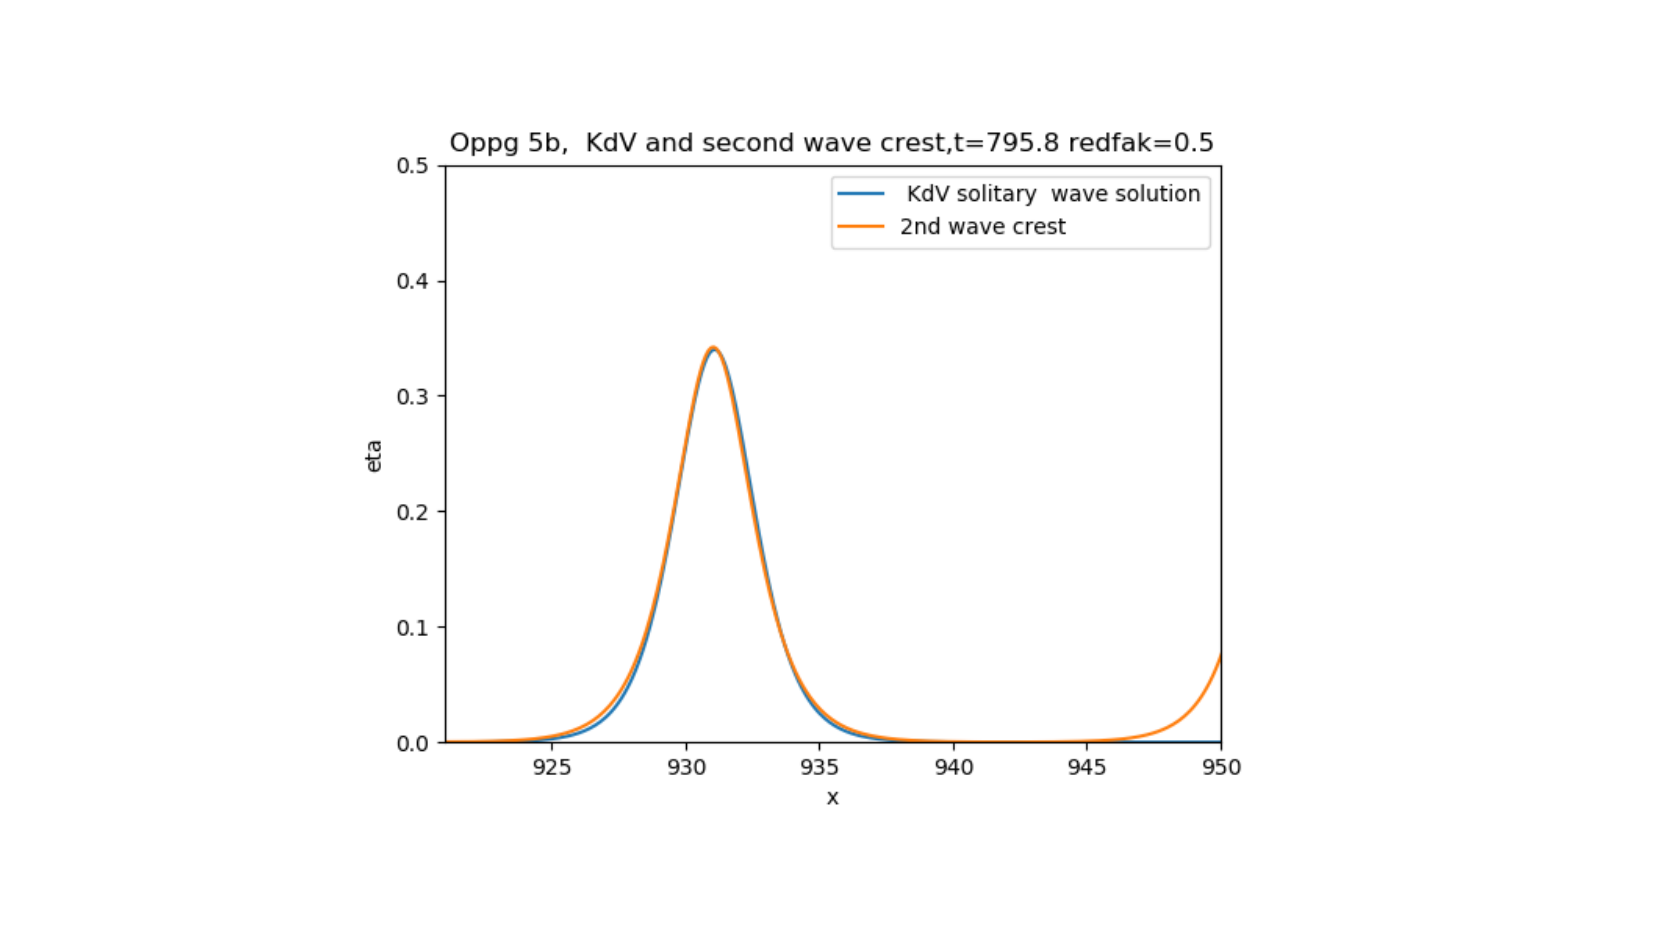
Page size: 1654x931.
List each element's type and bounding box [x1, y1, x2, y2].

picture [320, 75, 1321, 826]
